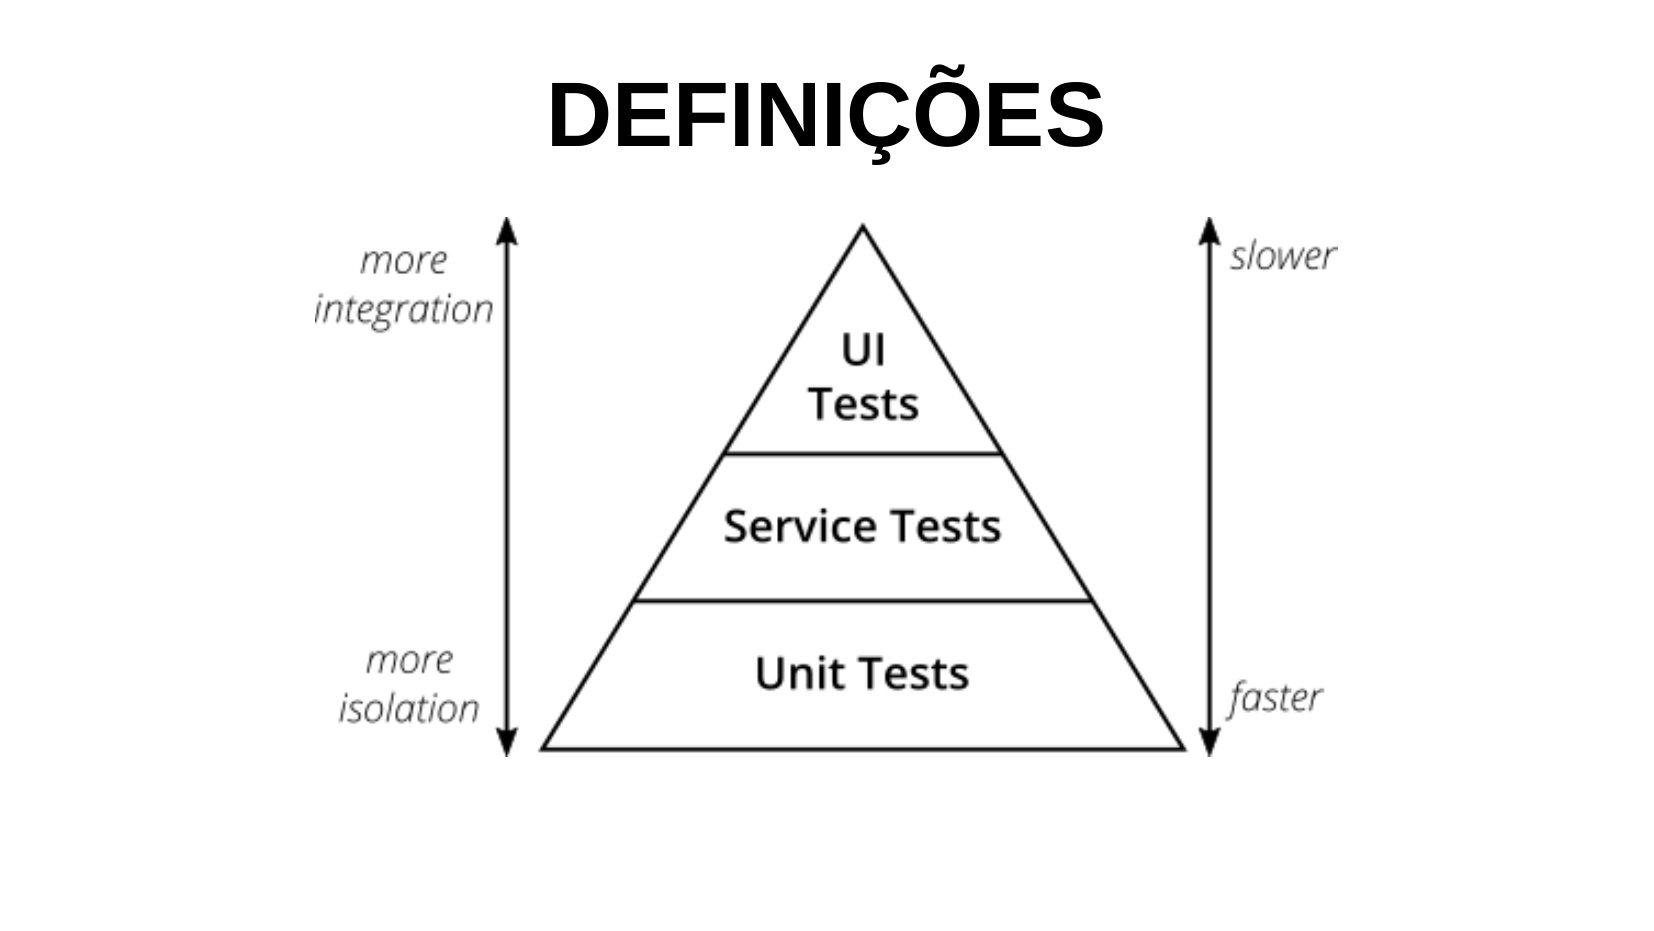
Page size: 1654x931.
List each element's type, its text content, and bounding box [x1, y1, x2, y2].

title DEFINIÇÕES [82, 37, 1571, 193]
picture [315, 217, 1338, 758]
